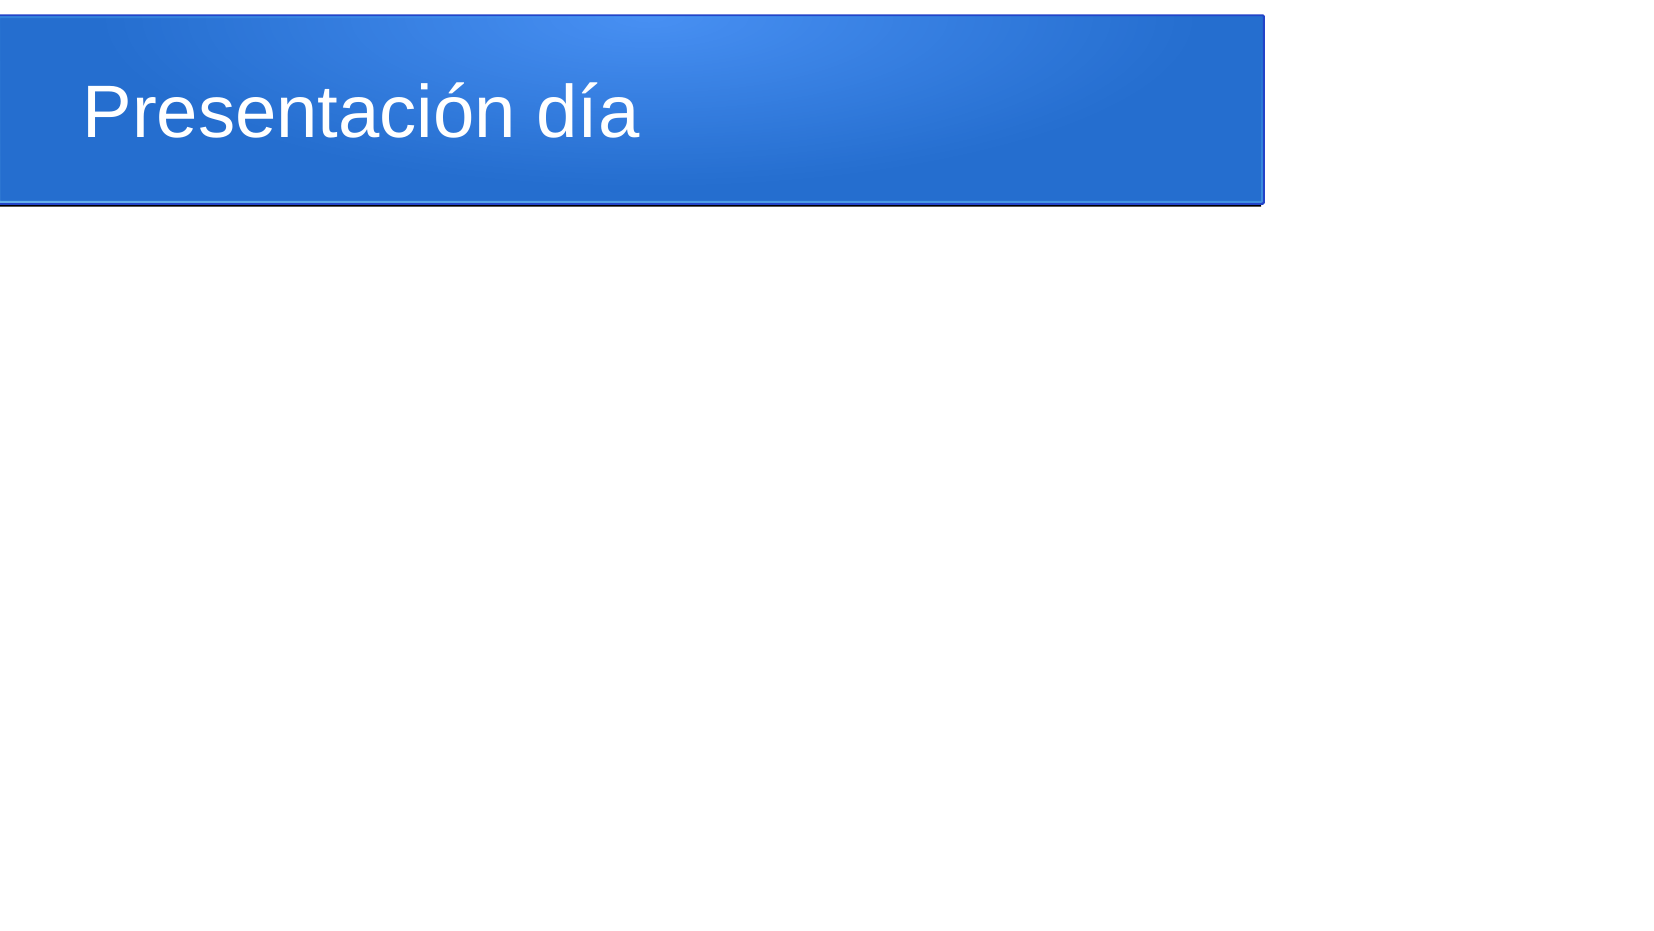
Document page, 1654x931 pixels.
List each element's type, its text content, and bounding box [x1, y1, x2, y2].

title Presentación día [82, 35, 1235, 189]
